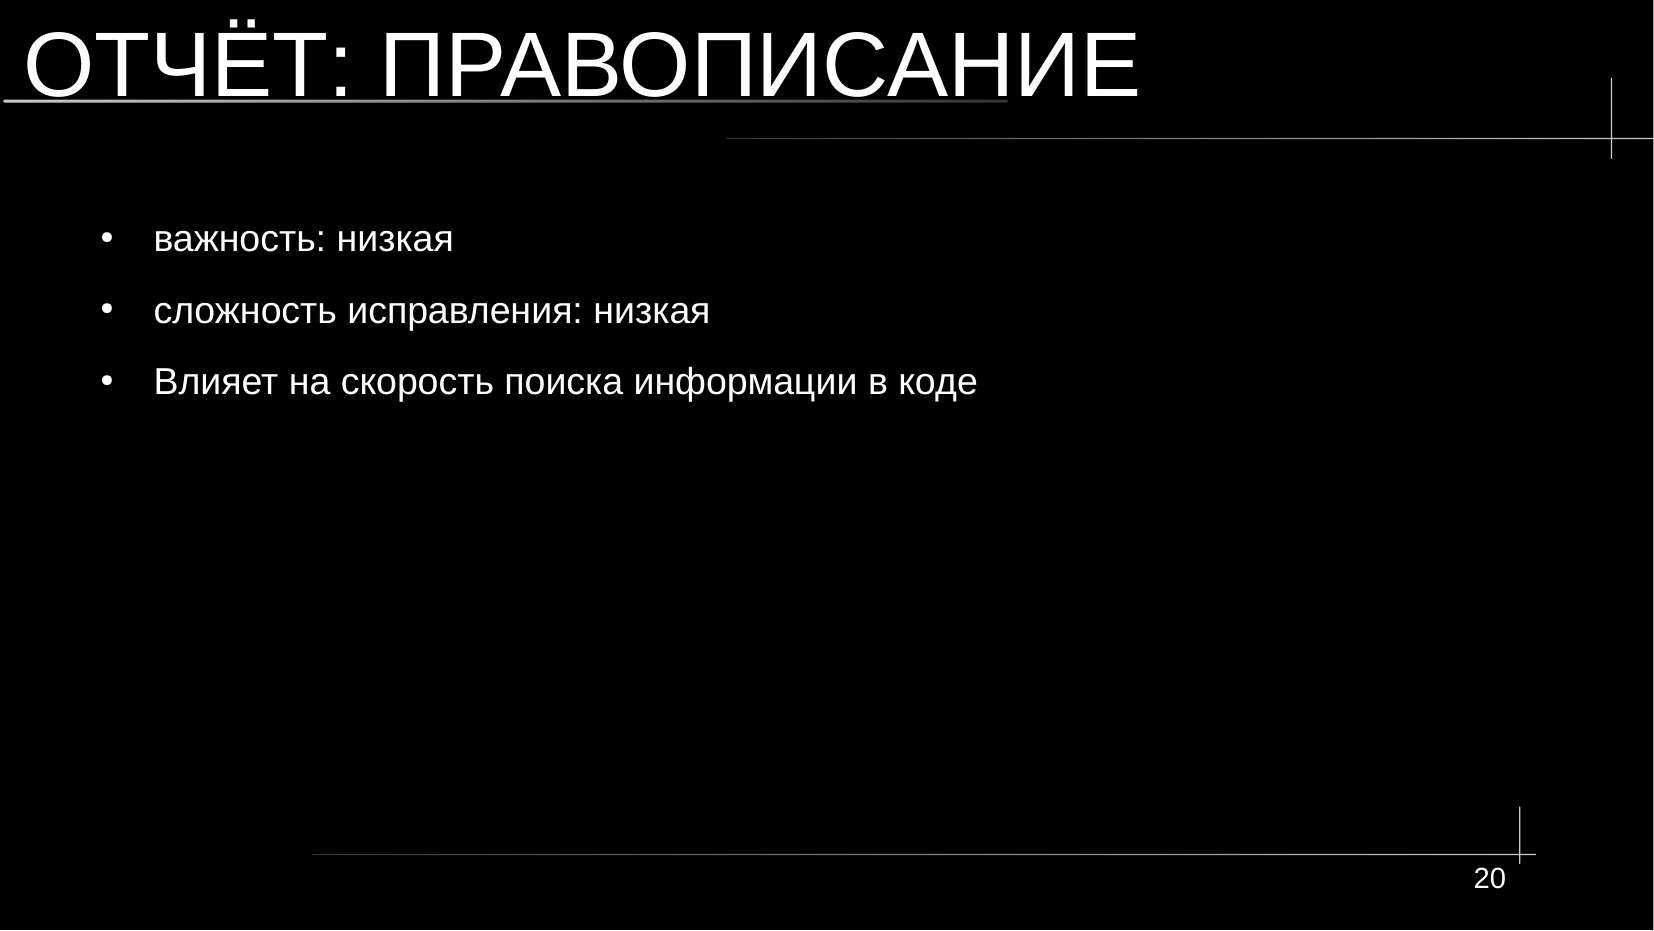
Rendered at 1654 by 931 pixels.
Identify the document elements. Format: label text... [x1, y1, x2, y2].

title ОТЧЁТ: ПРАВОПИСАНИЕ [23, 11, 1589, 119]
list важность: низкая сложность исправления: низкая Влияет на скорость поиска информации в коде [82, 217, 1571, 758]
